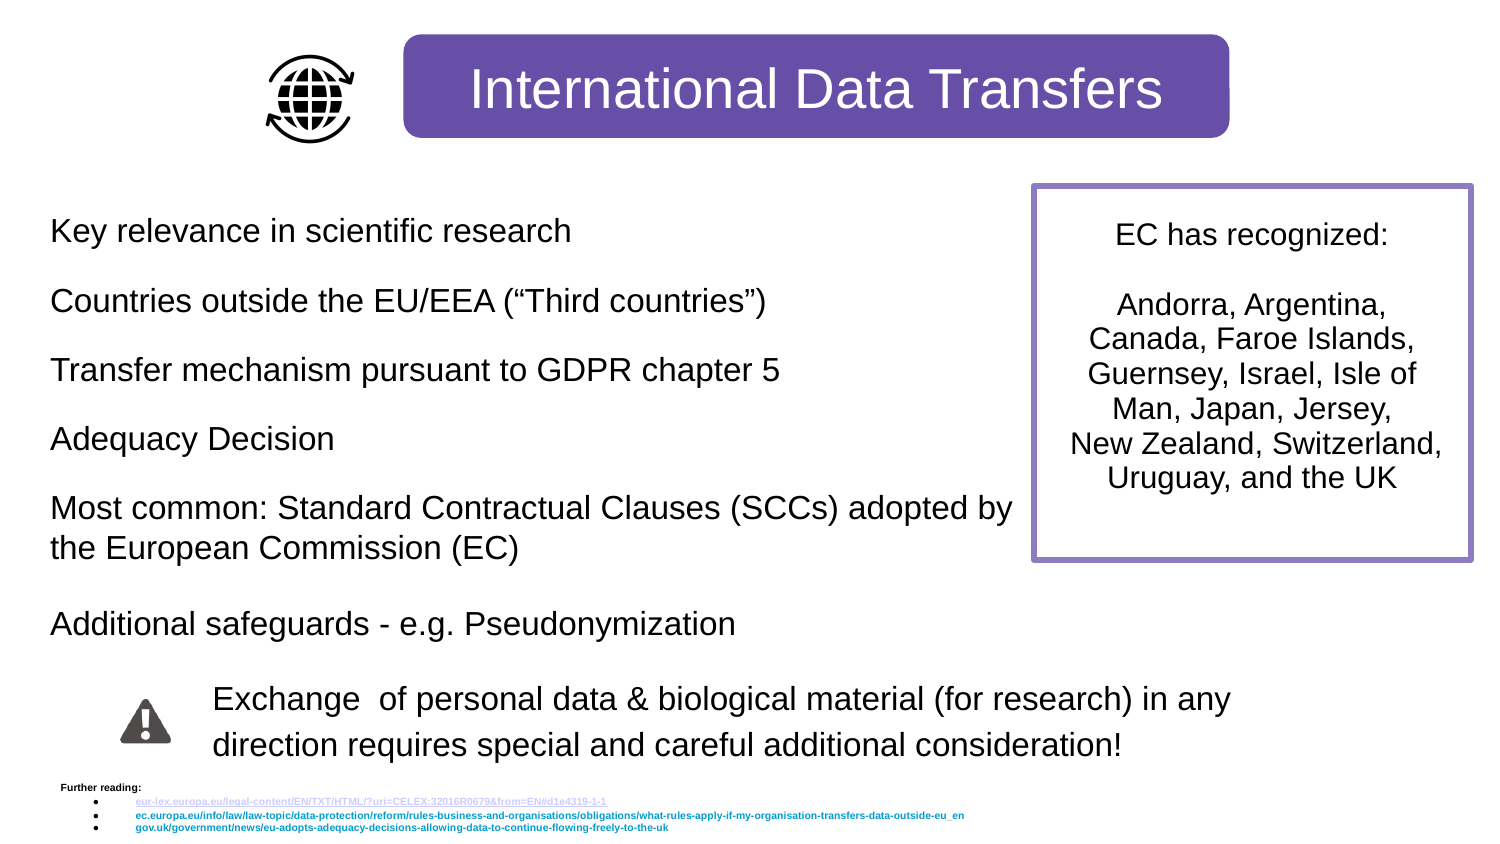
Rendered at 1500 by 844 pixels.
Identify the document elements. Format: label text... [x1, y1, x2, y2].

text_box Additional safeguards - e.g. Pseudonymization [50, 581, 1379, 649]
picture [262, 51, 358, 147]
text_box Key relevance in scientific research Countries outside the EU/EEA (“Third countries”) Transfer mechanism pursuant to GDPR chapter 5 Adequacy Decision Most common: Standard Contractual Clauses (SCCs) adopted by the European Commission (EC) [50, 195, 1379, 570]
text_box Further reading: eur-lex.europa.eu/legal-content/EN/TXT/HTML/?uri=CELEX:32016R0679&from=EN#d1e4319-1-1 ec.europa.eu/info/law/law-topic/data-protection/reform/rules-business-and-organisations/obligations/what-rules-apply-if-my-organisation-transfers-data-outside-eu_en gov.uk/government/news/eu-adopts-adequacy-decisions-allowing-data-to-continue-flowing-freely-to-the-uk [45, 764, 1434, 844]
picture [847, 811, 854, 819]
picture [500, 811, 507, 819]
picture [468, 823, 477, 831]
text_box International Data Transfers [404, 35, 1229, 138]
text_box EC has recognized: Andorra, Argentina, Canada, Faroe Islands, Guernsey, Israel, Isle of Man, Japan, Jersey, New Zealand, Switzerland, Uruguay, and the UK [1033, 185, 1471, 560]
text_box Exchange of personal data & biological material (for research) in any direction requires special and careful additional consideration! [212, 656, 1350, 765]
picture [94, 672, 186, 768]
